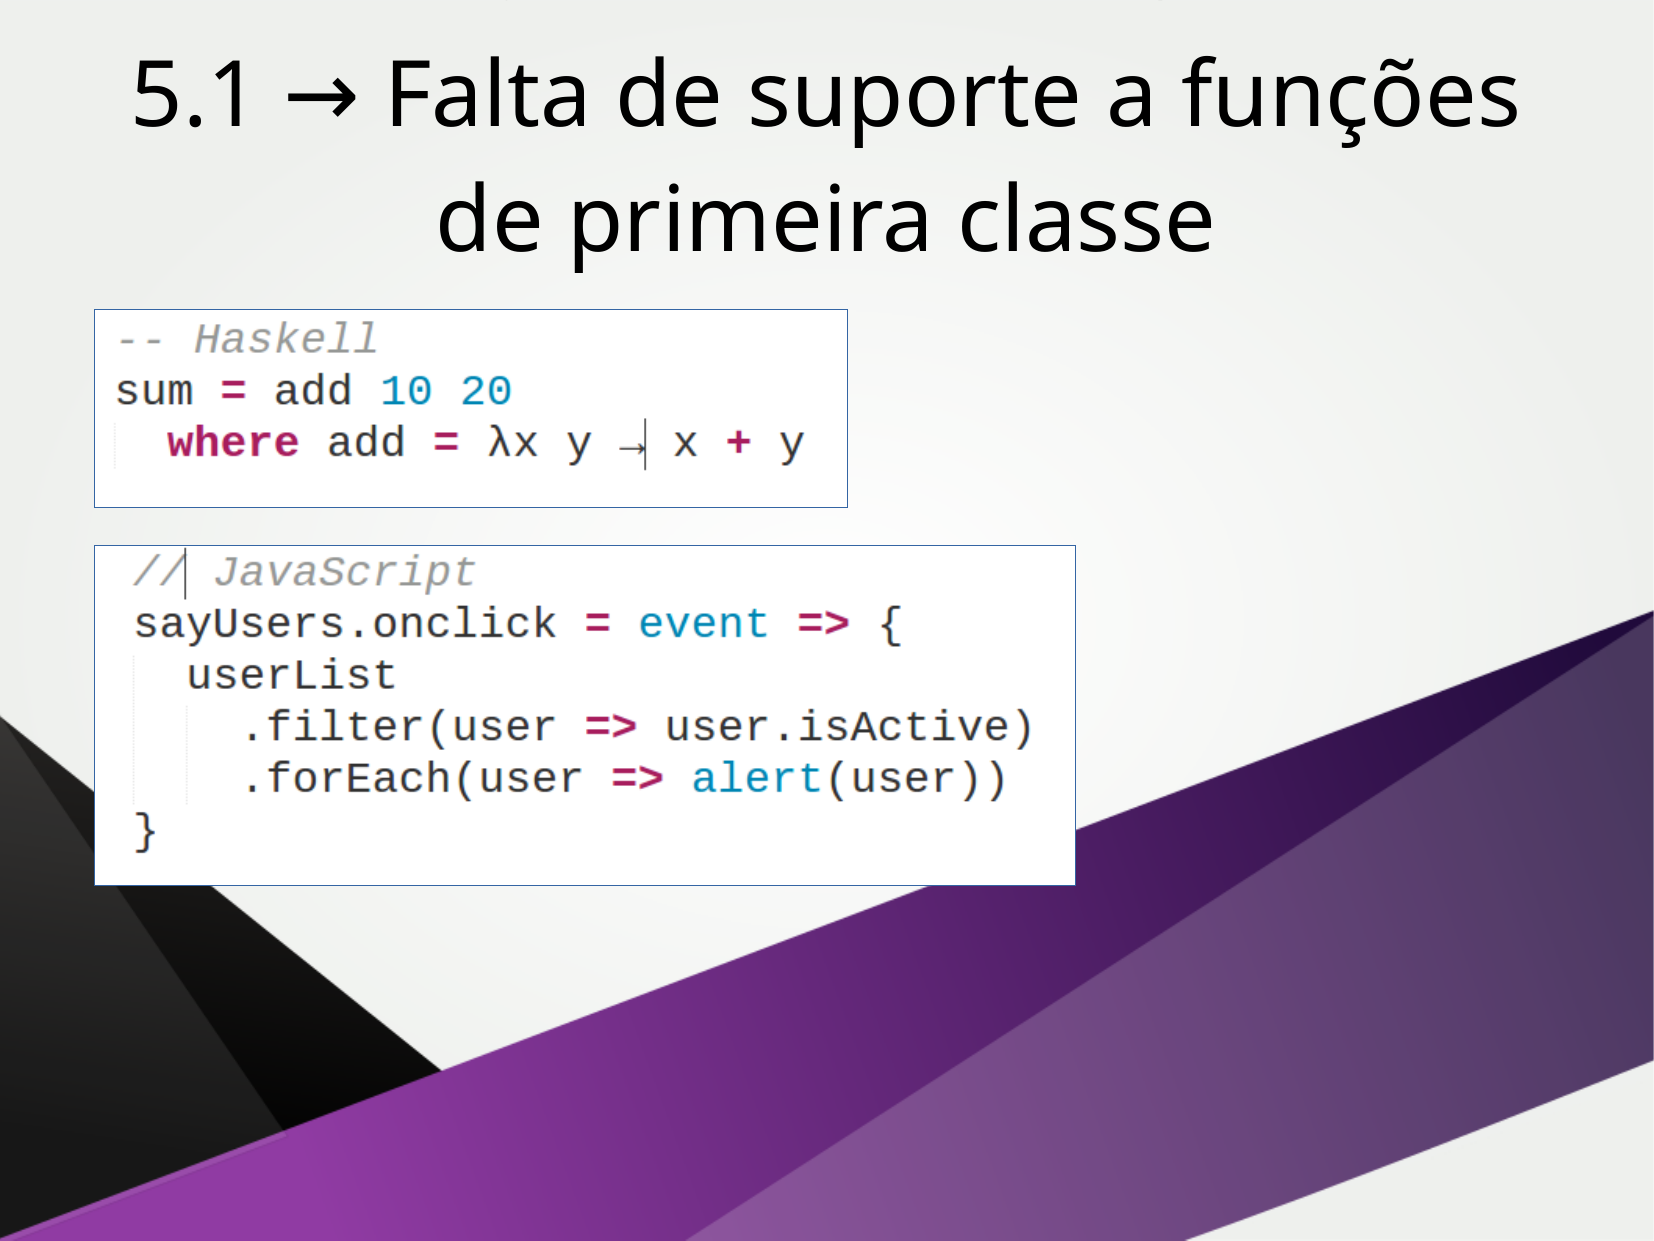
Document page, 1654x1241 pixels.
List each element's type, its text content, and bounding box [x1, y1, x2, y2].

title 5.1 → Falta de suporte a funções de primeira classe [82, 43, 1571, 263]
picture [0, 0, 1654, 1241]
